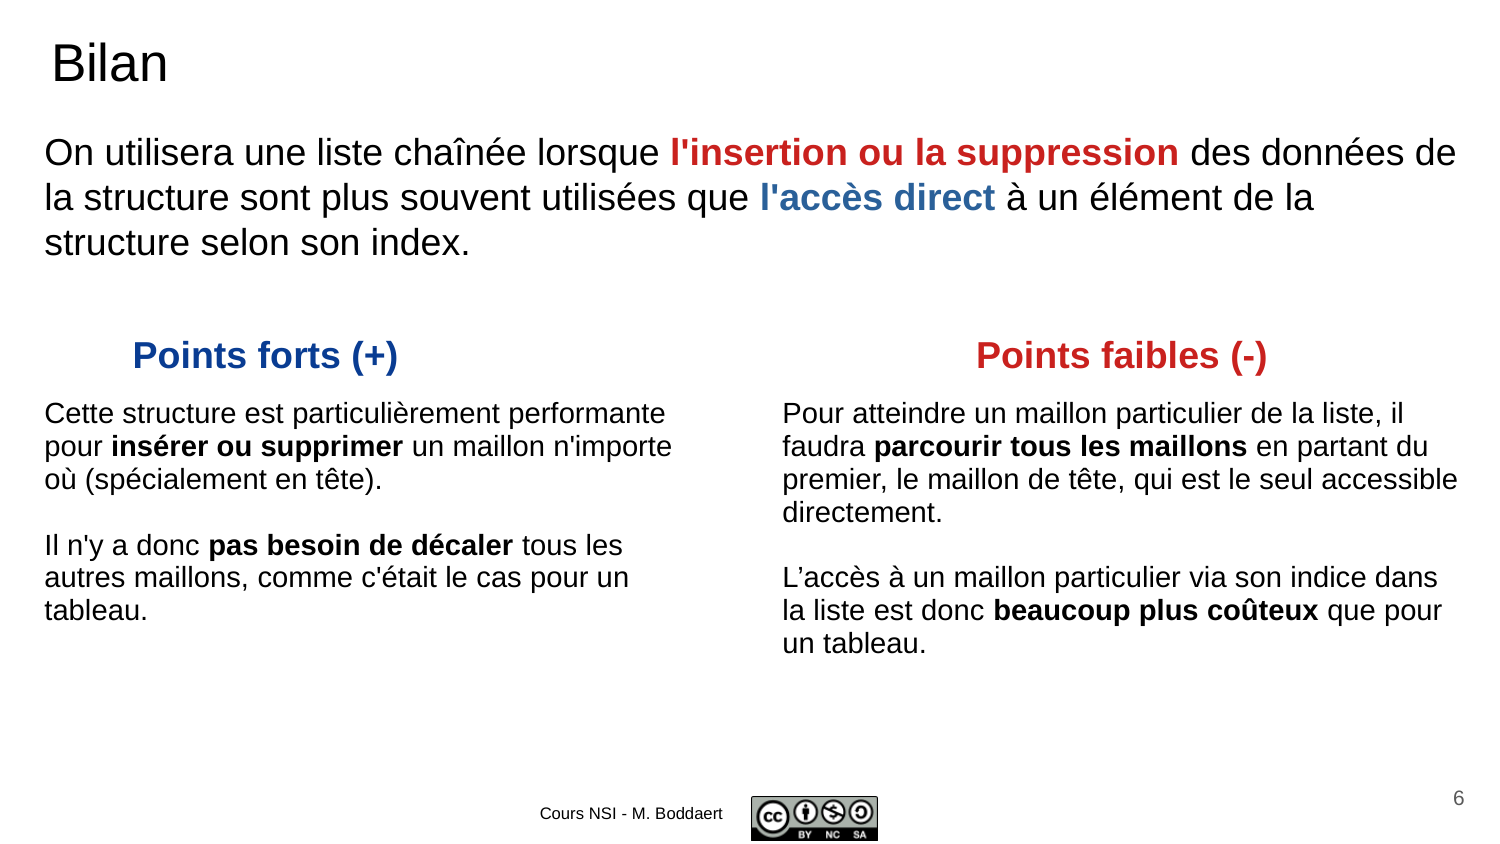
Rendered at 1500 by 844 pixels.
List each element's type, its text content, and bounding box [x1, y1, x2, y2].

text_box Cette structure est particulièrement performante pour insérer ou supprimer un maillon n'importe où (spécialement en tête). Il n'y a donc pas besoin de décaler tous les autres maillons, comme c'était le cas pour un tableau. [29, 390, 709, 644]
slide_number <numéro> [1389, 764, 1480, 830]
text_box Pour atteindre un maillon particulier de la liste, il faudra parcourir tous les maillons en partant du premier, le maillon de tête, qui est le seul accessible directement. L’accès à un maillon particulier via son indice dans la liste est donc beaucoup plus coûteux que pour un tableau. [767, 390, 1477, 678]
picture [751, 796, 878, 841]
text_box Points faibles (-) [944, 318, 1300, 390]
text_box Points forts (+) [88, 318, 443, 390]
text_box On utilisera une liste chaînée lorsque l'insertion ou la suppression des données de la structure sont plus souvent utilisées que l'accès direct à un élément de la structure selon son index. [29, 120, 1477, 760]
title Bilan [51, 13, 1449, 108]
